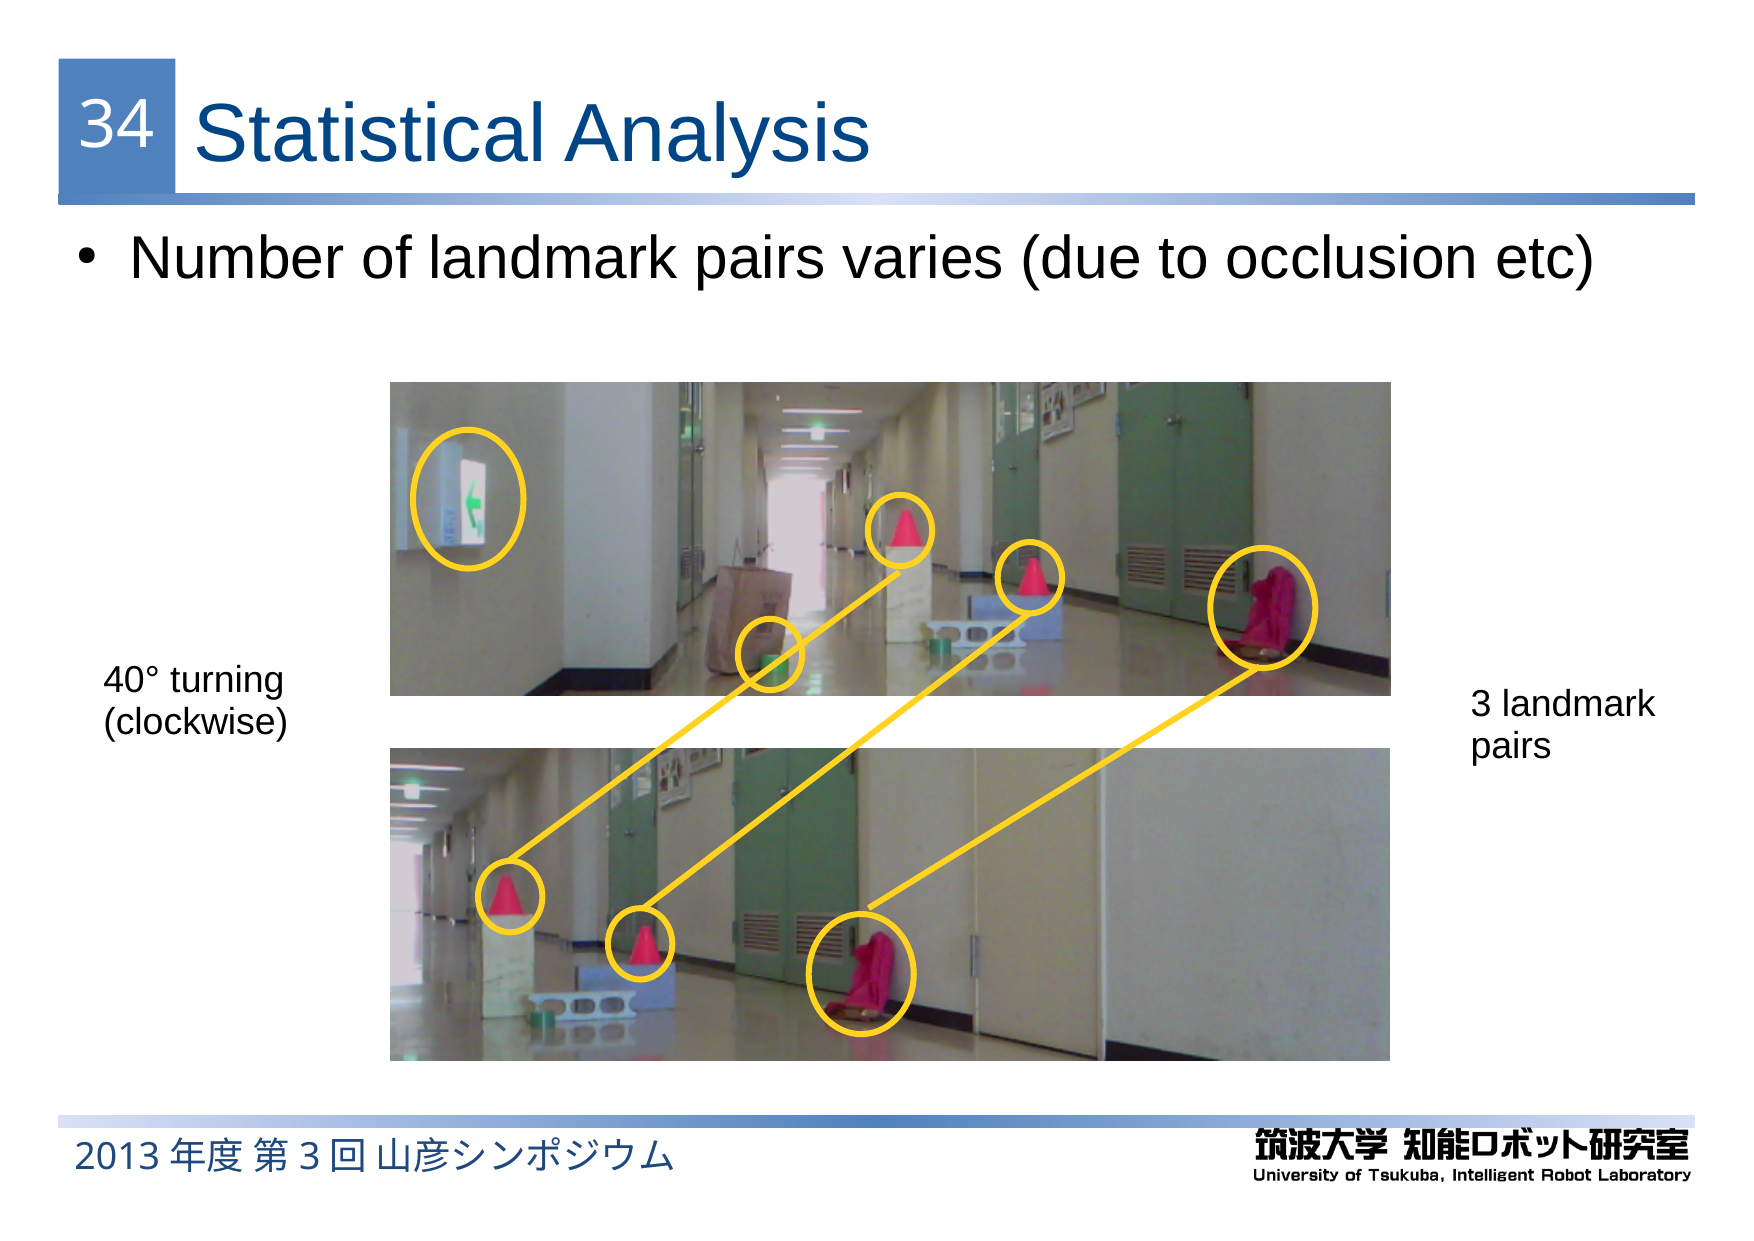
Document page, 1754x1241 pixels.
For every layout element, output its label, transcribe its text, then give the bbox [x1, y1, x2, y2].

picture [1214, 551, 1312, 664]
picture [756, 651, 799, 687]
picture [1001, 546, 1059, 610]
text_box 40° turning (clockwise) [88, 651, 329, 751]
picture [390, 382, 1391, 696]
text_box 3 landmark pairs [1455, 674, 1681, 774]
picture [741, 622, 797, 677]
title Statistical Analysis [193, 61, 1651, 205]
picture [812, 918, 910, 1031]
picture [390, 748, 1390, 1061]
picture [482, 864, 539, 929]
list Number of landmark pairs varies (due to occlusion etc) [58, 223, 1696, 314]
picture [611, 912, 669, 976]
picture [1252, 1127, 1691, 1182]
picture [871, 498, 929, 563]
